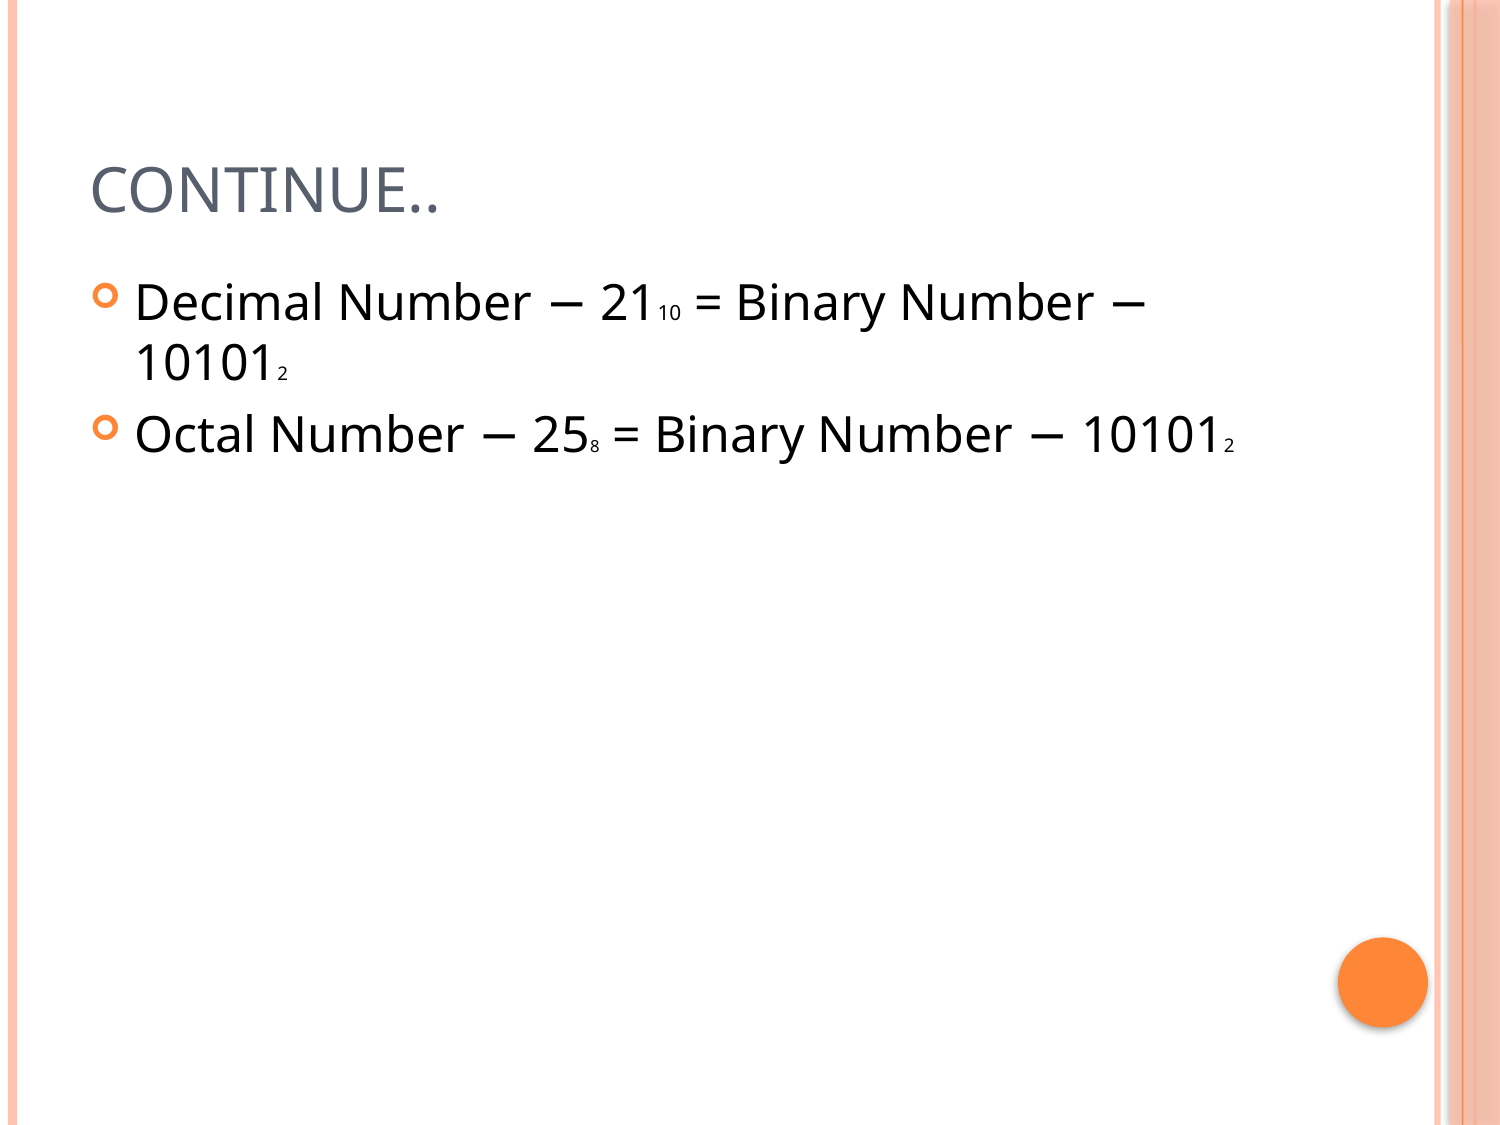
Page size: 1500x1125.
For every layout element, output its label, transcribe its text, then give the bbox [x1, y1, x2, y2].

title Continue.. [75, 45, 1300, 233]
list Decimal Number − 2110 = Binary Number − 101012 Octal Number − 258 = Binary Number − 101012 [75, 262, 1300, 1062]
